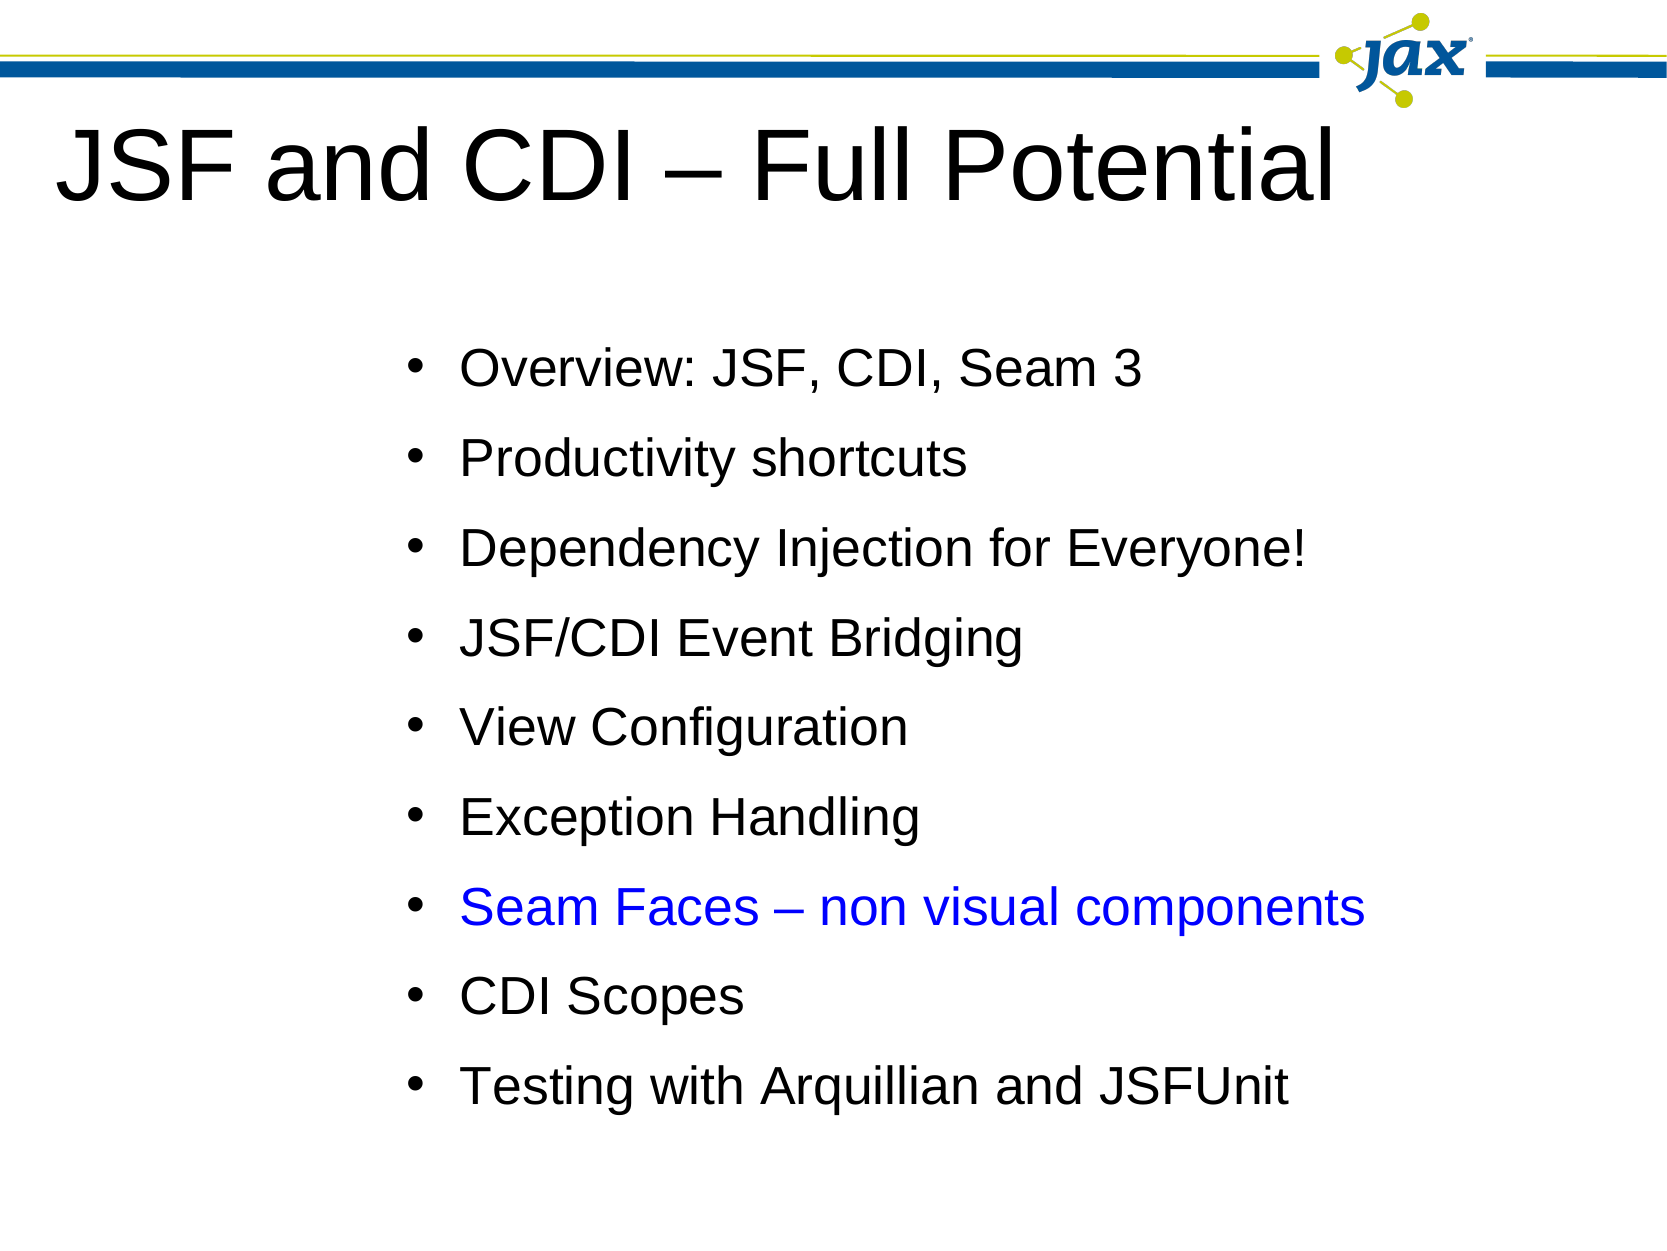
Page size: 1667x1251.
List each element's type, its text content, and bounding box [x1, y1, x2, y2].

picture [1335, 13, 1473, 91]
title JSF and CDI – Full Potential [40, 91, 1627, 257]
list Overview: JSF, CDI, Seam 3 Productivity shortcuts Dependency Injection for Everyone! JSF/CDI Event Bridging View Configuration Exception Handling Seam Faces – non visual components CDI Scopes Testing with Arquillian and JSFUnit [37, 300, 1613, 1126]
